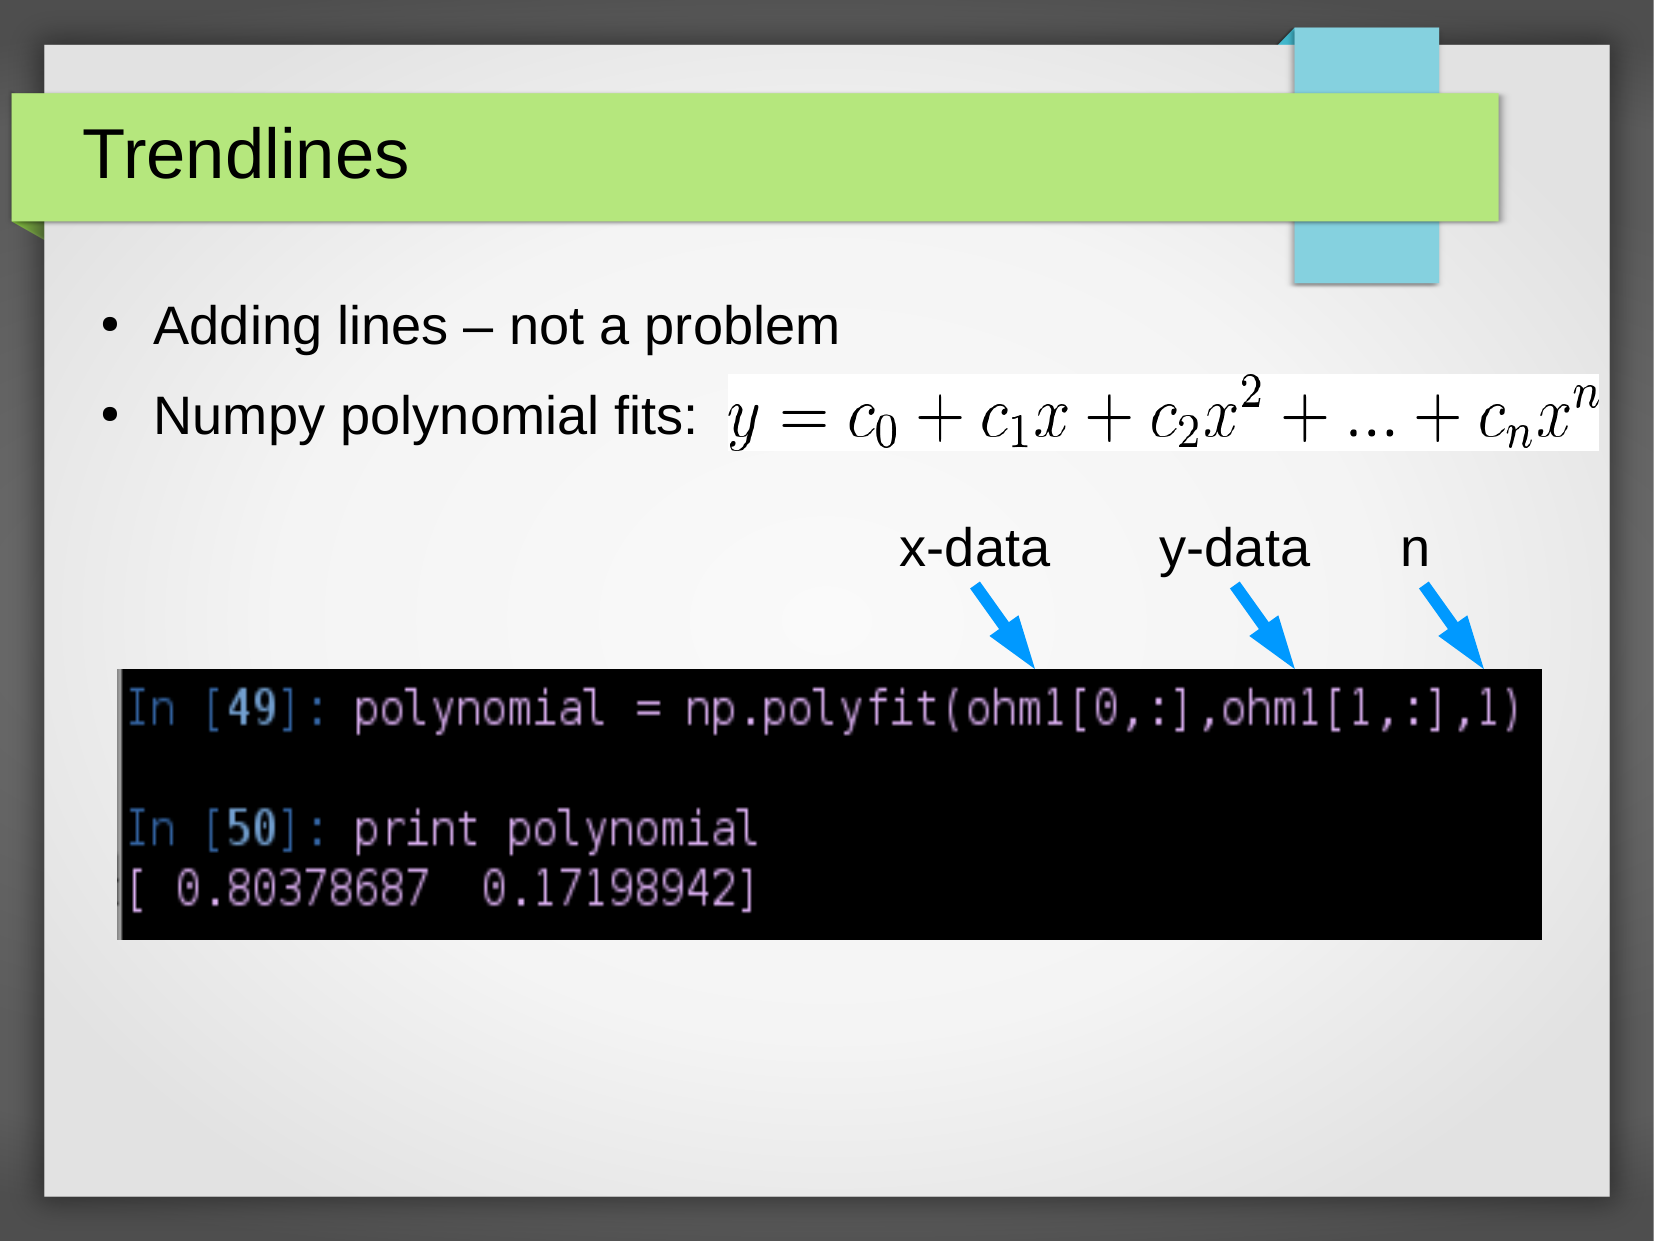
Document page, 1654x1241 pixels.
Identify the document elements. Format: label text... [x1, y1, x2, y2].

title Trendlines [82, 94, 1264, 213]
text_box x-data [885, 510, 1066, 586]
picture [0, 0, 1654, 1241]
list Adding lines – not a problem Numpy polynomial fits: [82, 295, 1571, 1015]
text_box y-data [1144, 510, 1326, 586]
text_box n [1386, 510, 1446, 586]
